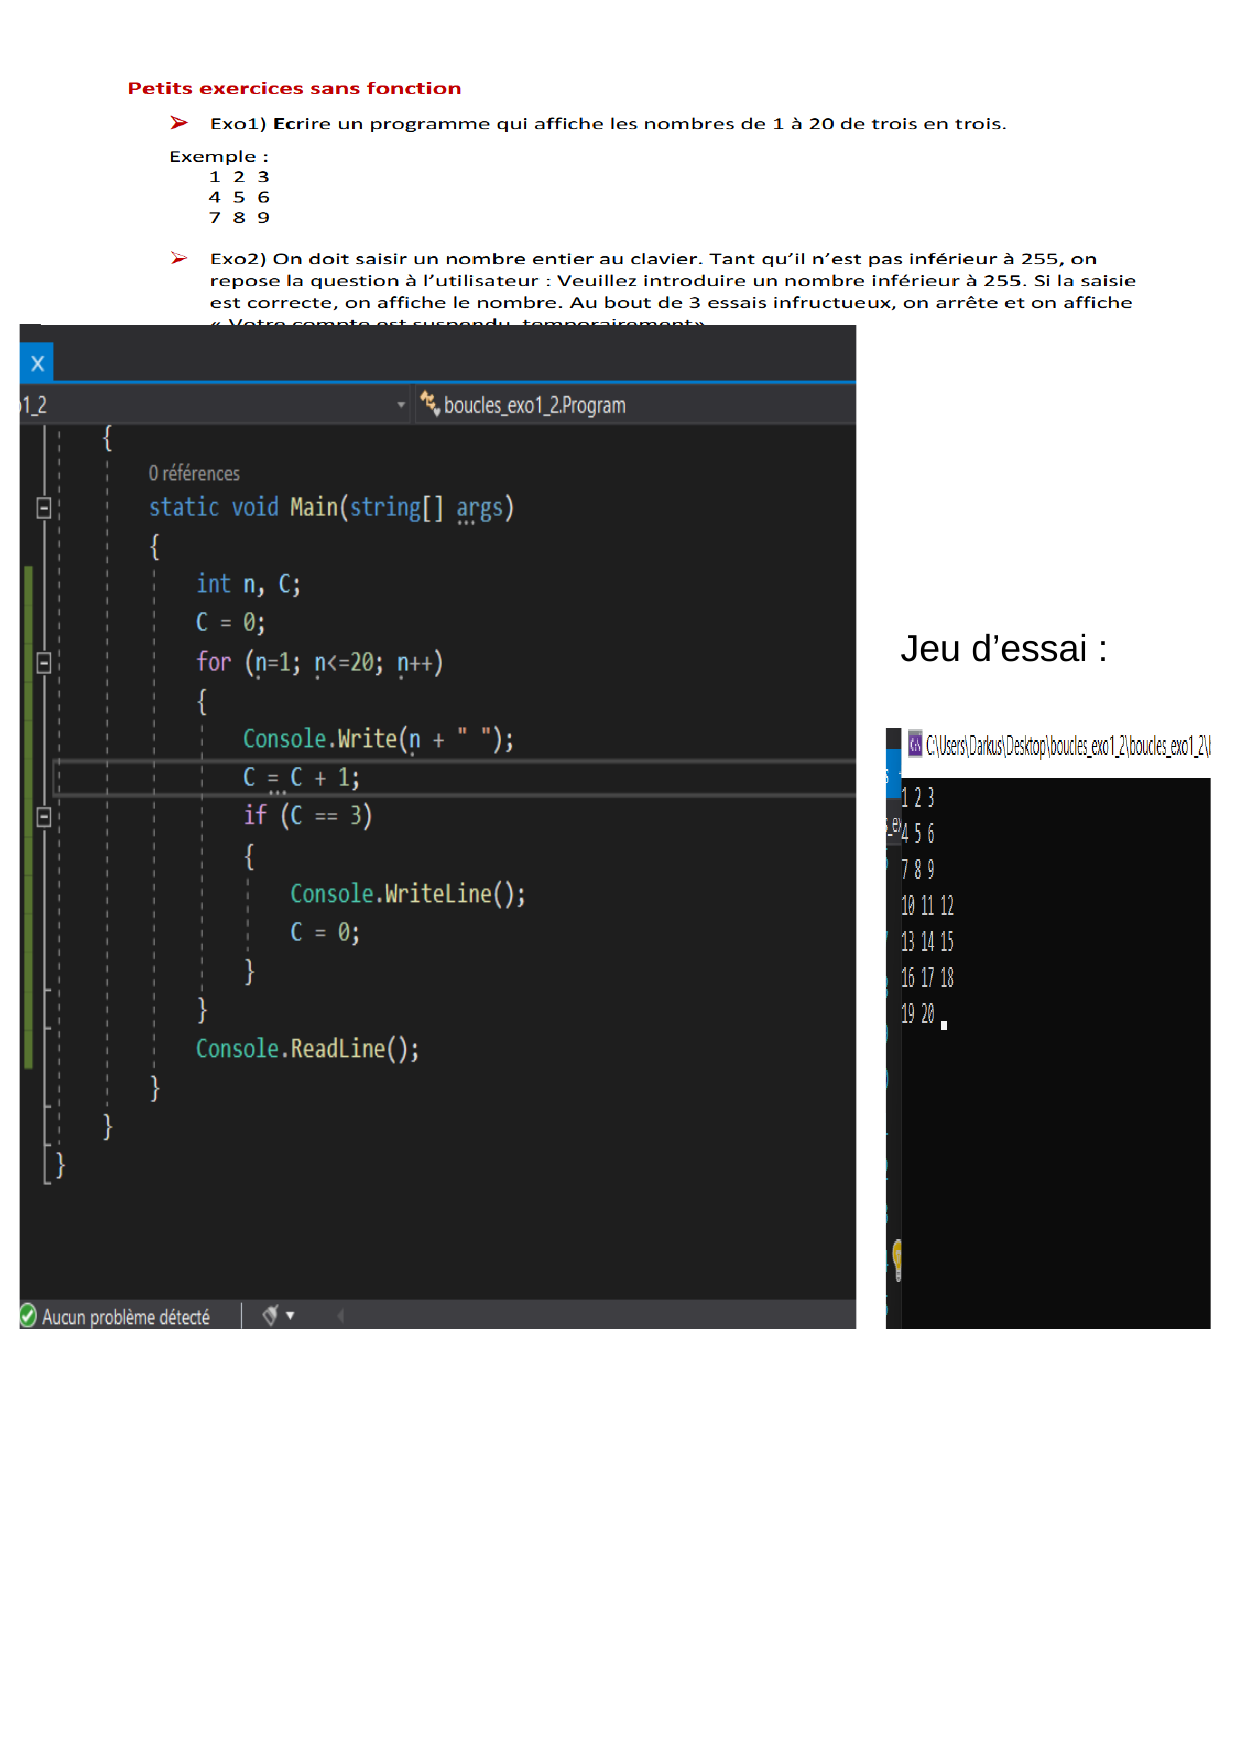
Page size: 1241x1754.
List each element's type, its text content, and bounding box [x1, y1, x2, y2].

text_box Jeu d’essai : [885, 620, 1182, 677]
picture [19, 59, 1152, 1329]
picture [885, 728, 1211, 1329]
